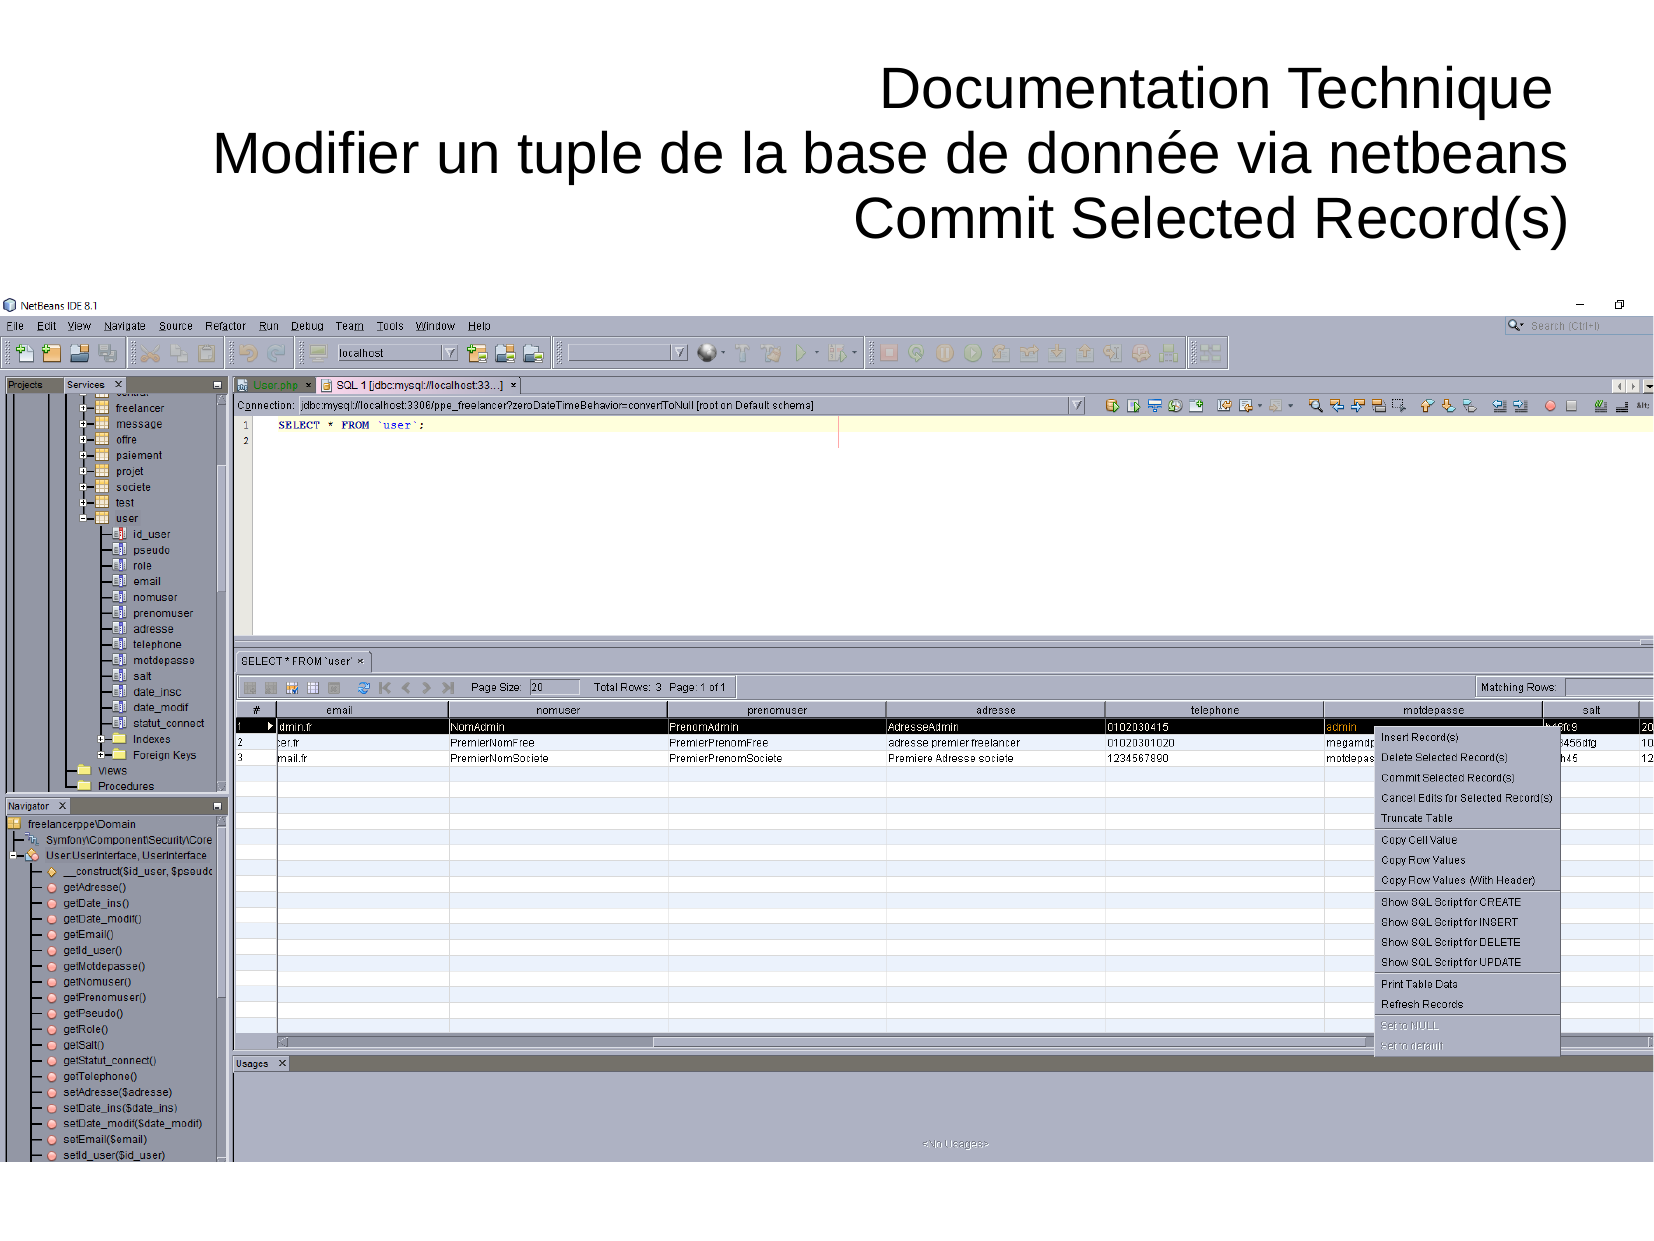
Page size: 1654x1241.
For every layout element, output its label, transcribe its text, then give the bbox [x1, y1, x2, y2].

picture [0, 295, 1654, 1162]
title Documentation Technique Modifier un tuple de la base de donnée via netbeans Commit Selected Record(s) [82, 0, 1571, 295]
